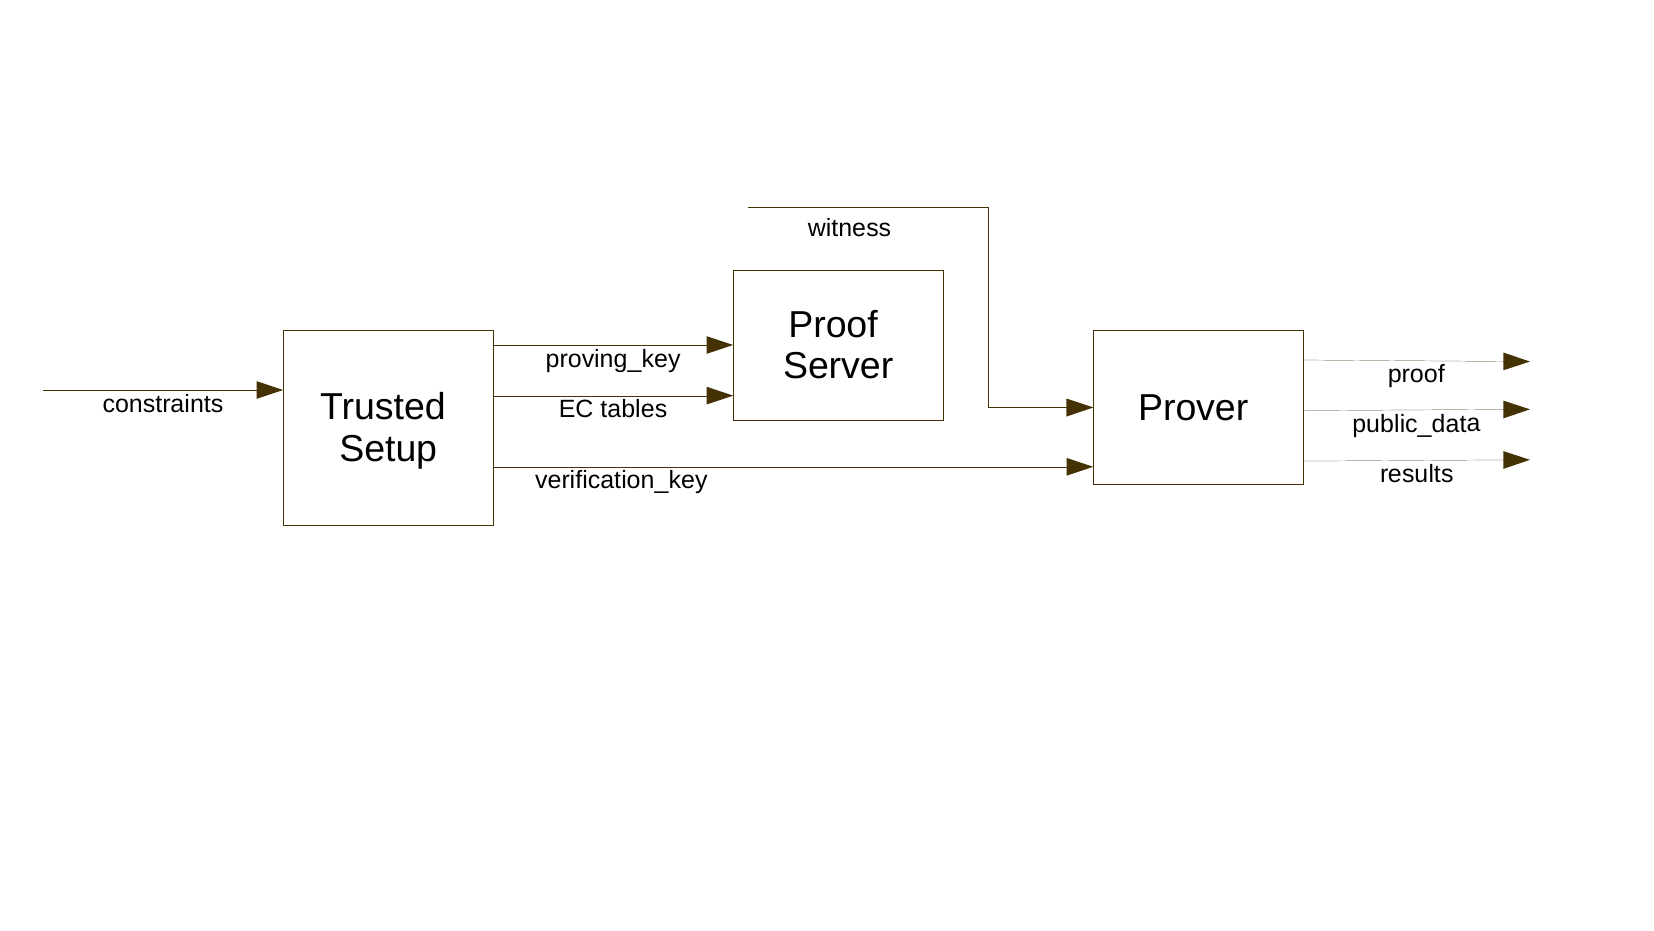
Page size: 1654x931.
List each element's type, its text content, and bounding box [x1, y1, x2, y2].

text_box Prover [1093, 330, 1304, 485]
text_box witness [793, 206, 943, 250]
text_box Trusted Setup [283, 330, 494, 526]
text_box Proof Server [733, 270, 944, 421]
